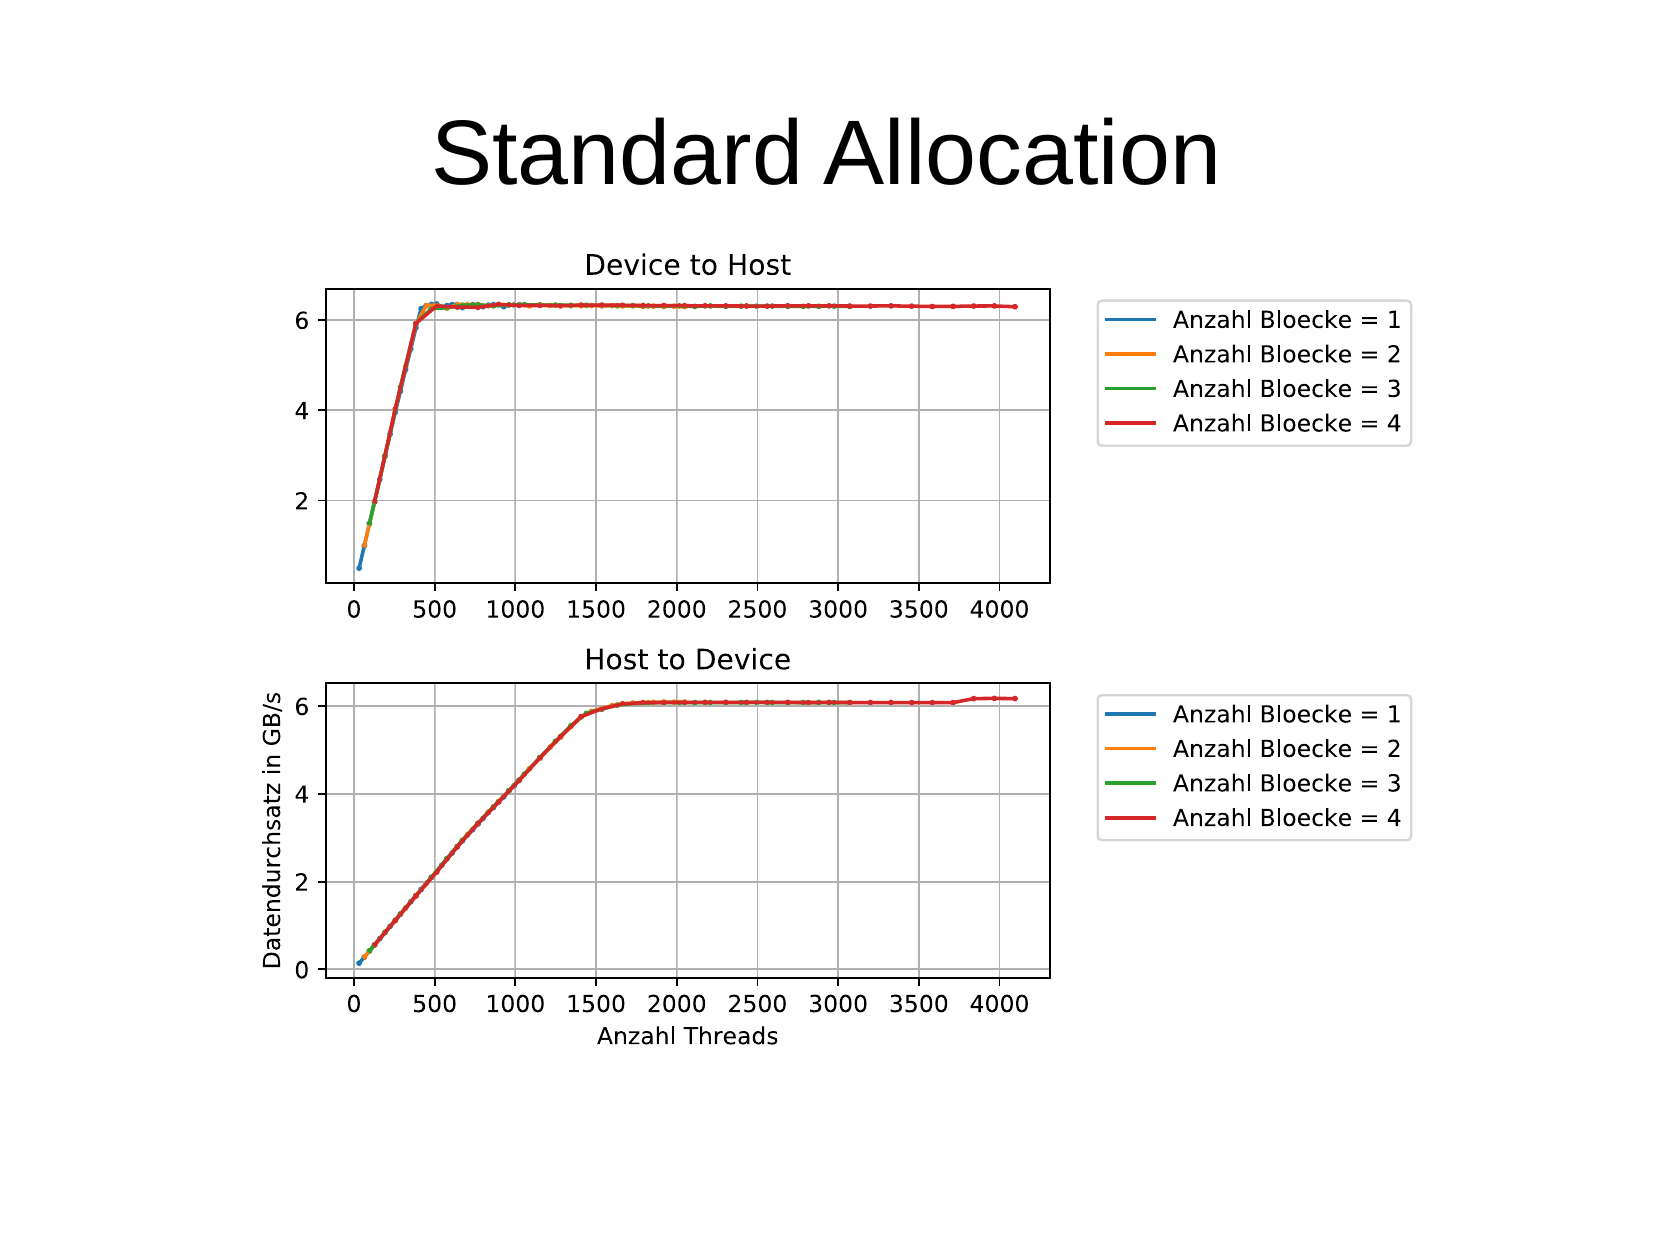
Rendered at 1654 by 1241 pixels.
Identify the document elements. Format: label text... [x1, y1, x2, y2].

picture [245, 236, 1426, 1065]
title Standard Allocation [82, 49, 1571, 257]
